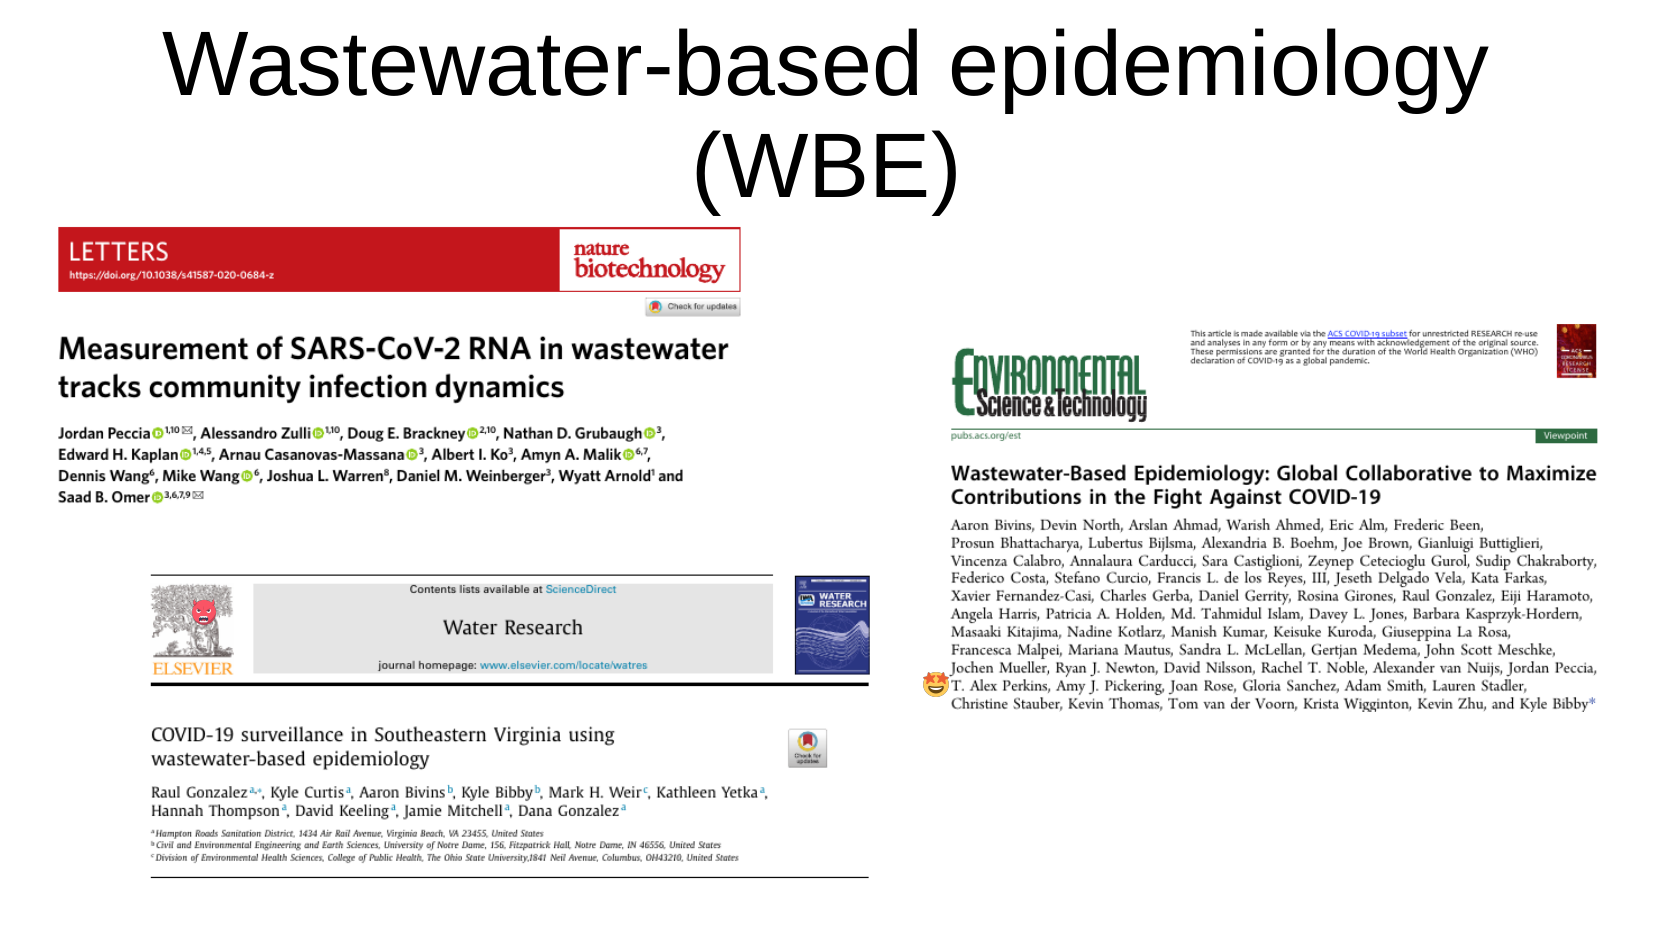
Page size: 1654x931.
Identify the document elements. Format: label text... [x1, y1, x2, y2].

picture [144, 562, 886, 886]
picture [45, 217, 754, 517]
title Wastewater-based epidemiology (WBE) [82, 12, 1571, 218]
picture [920, 314, 1621, 712]
